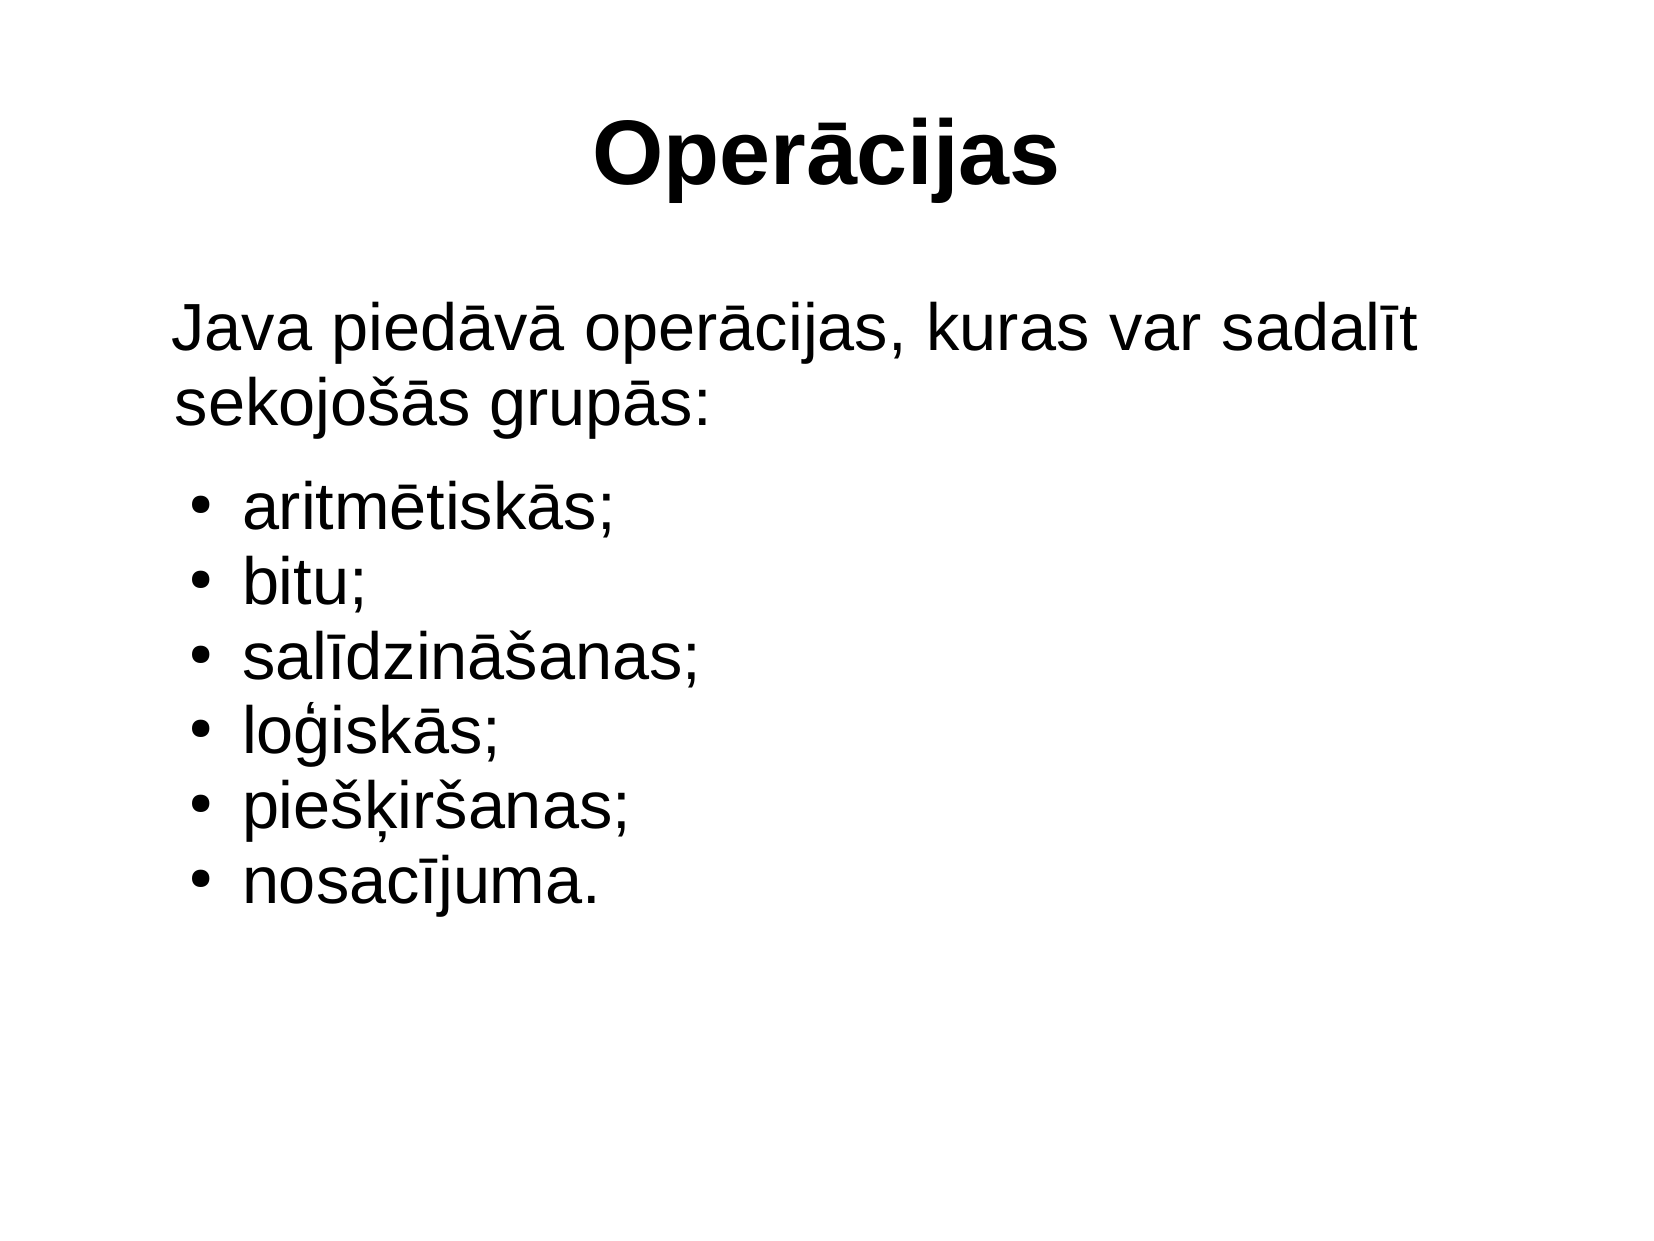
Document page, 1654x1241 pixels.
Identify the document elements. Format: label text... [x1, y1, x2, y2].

title Operācijas [82, 49, 1571, 257]
list Java piedāvā operācijas, kuras var sadalīt sekojošās grupās: aritmētiskās; bitu; salīdzināšanas; loģiskās; piešķiršanas; nosacījuma. [82, 290, 1538, 1010]
